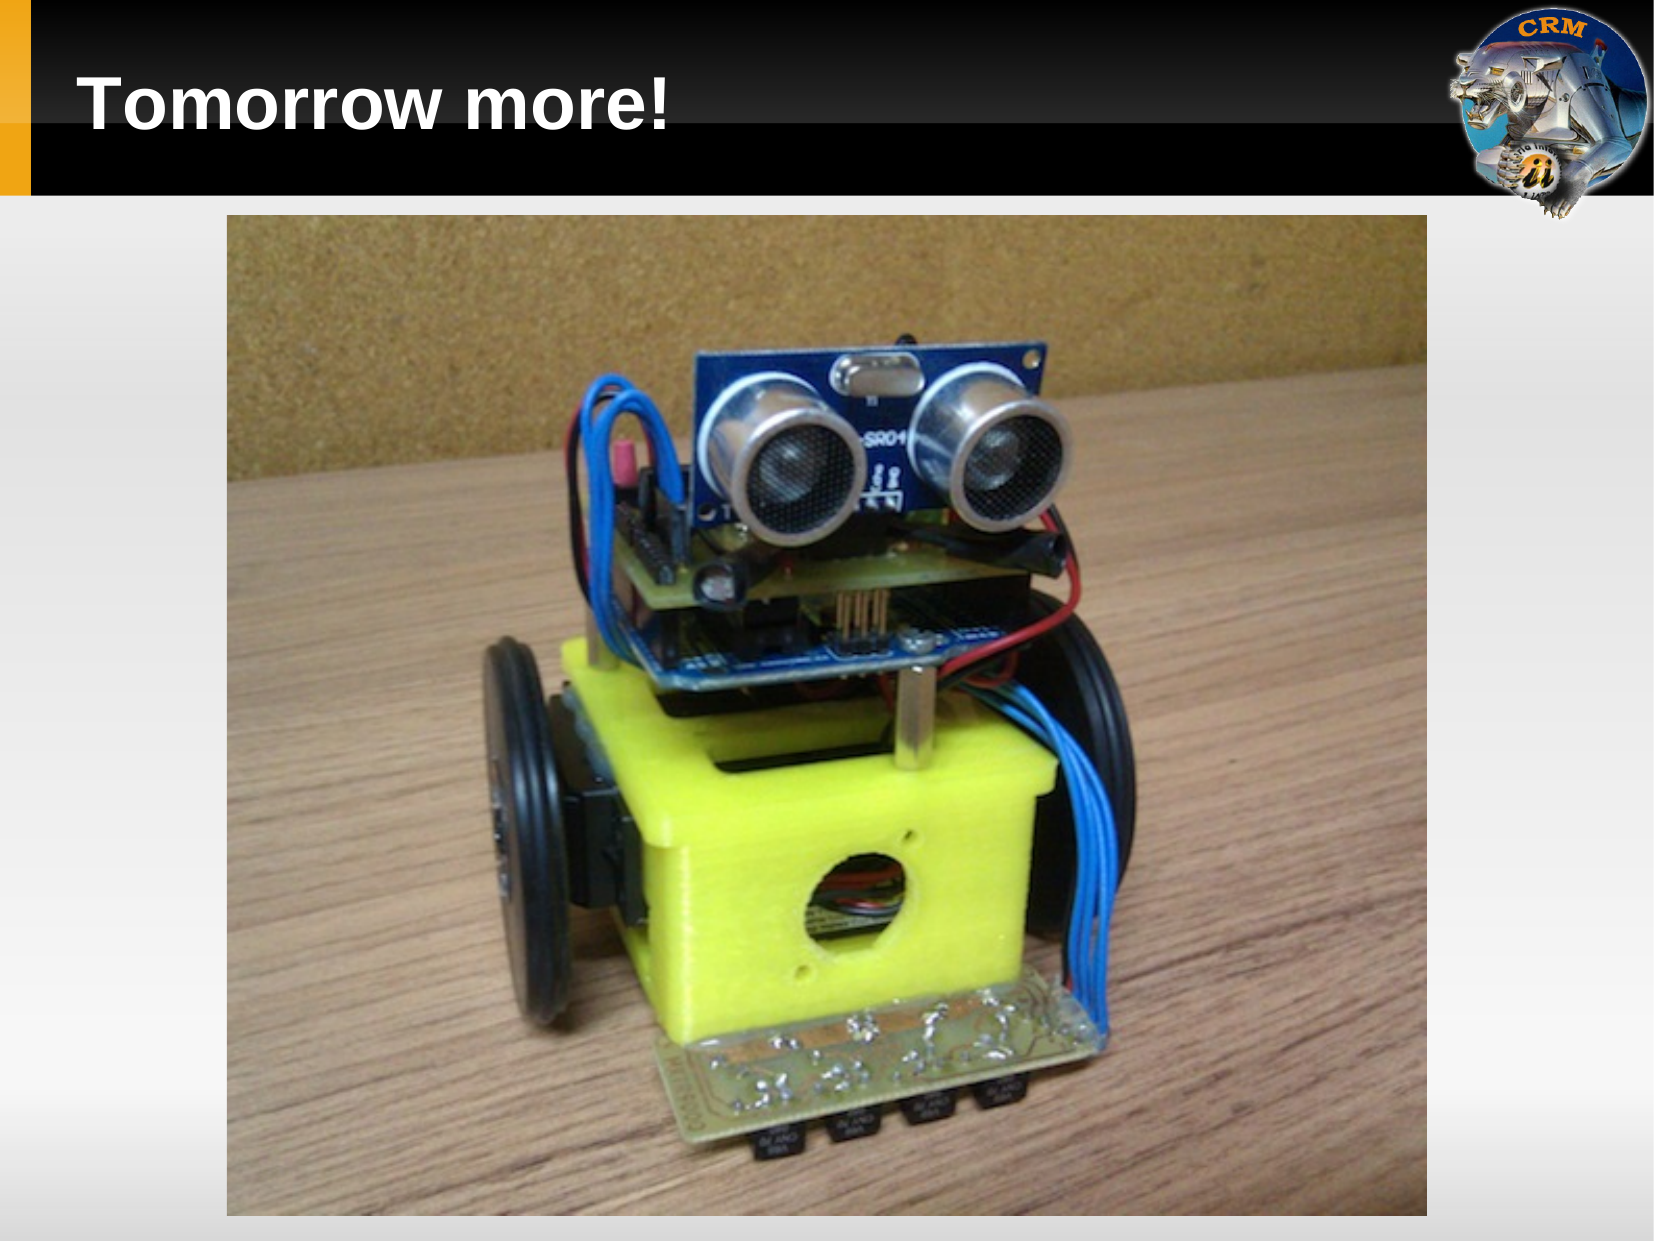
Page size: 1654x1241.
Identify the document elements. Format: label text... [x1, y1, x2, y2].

title Tomorrow more! [76, 0, 1411, 208]
picture [0, 0, 1654, 1241]
